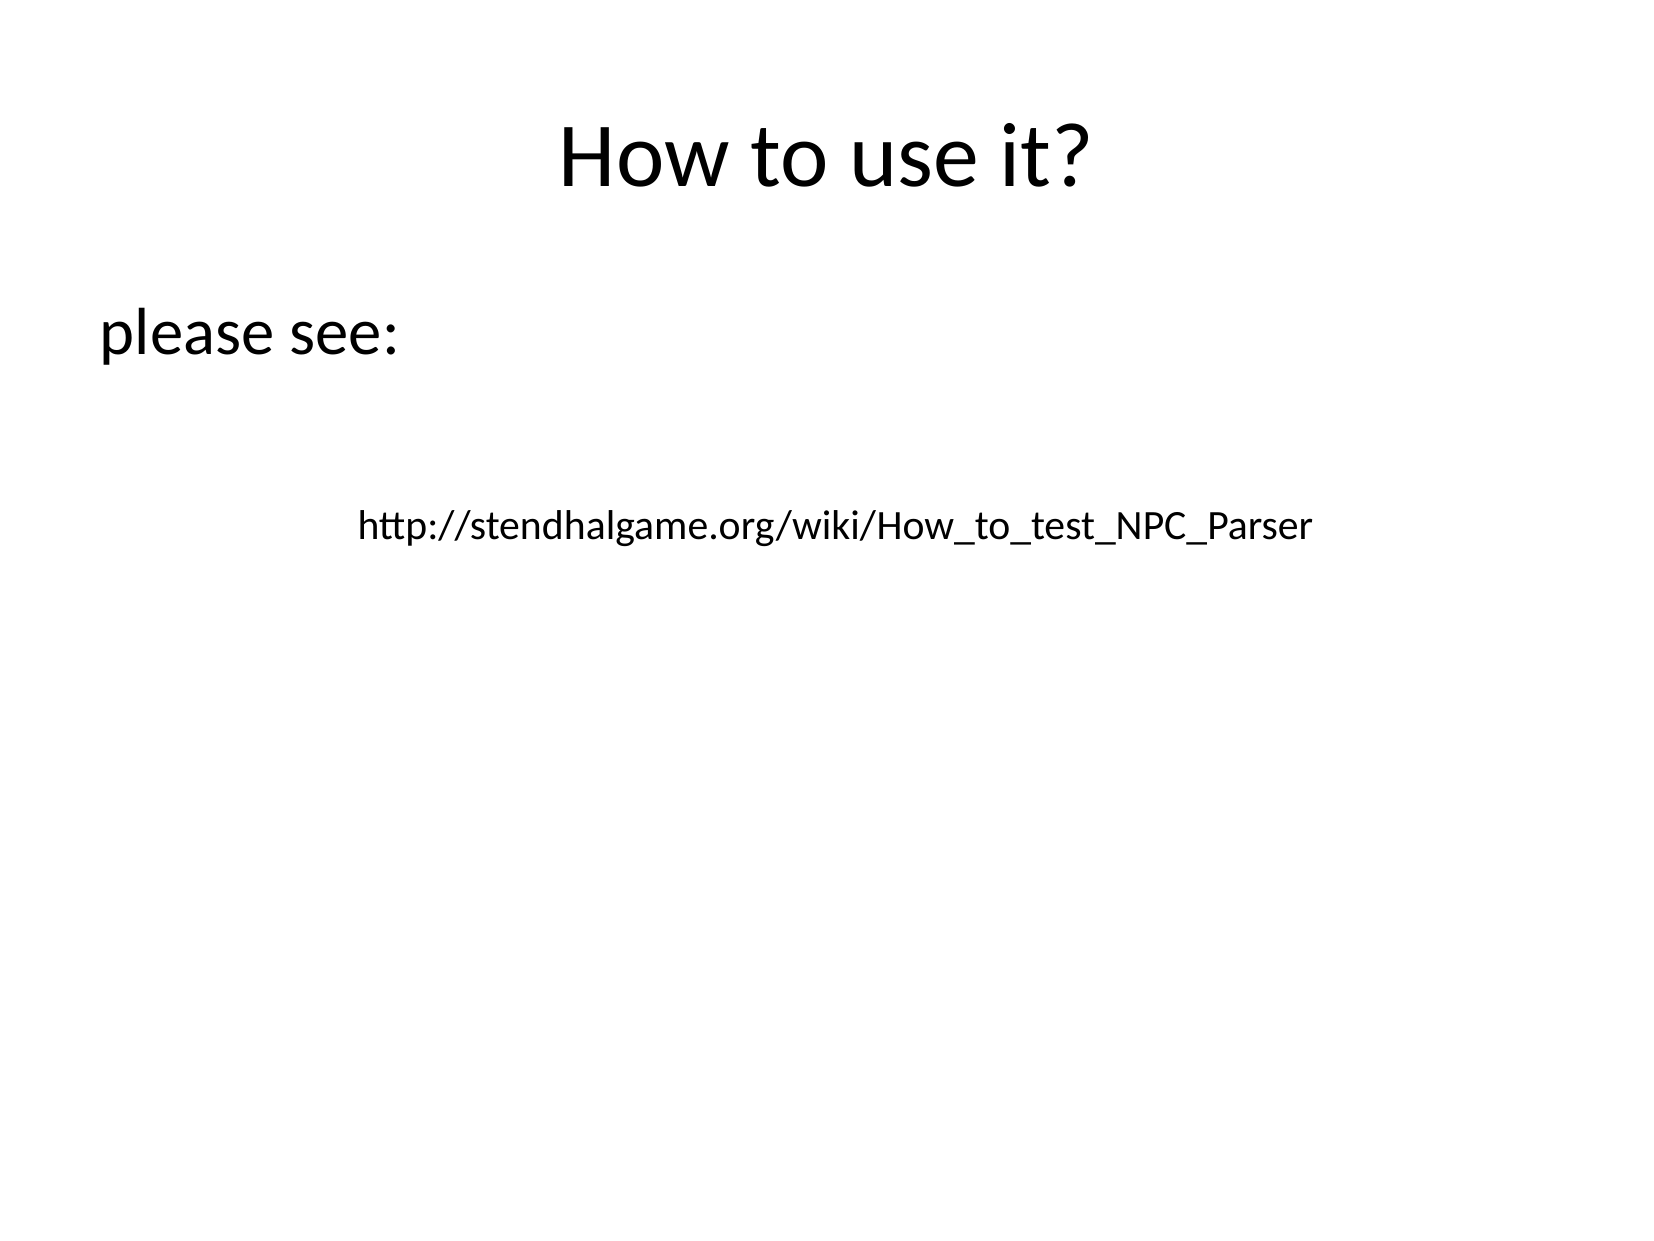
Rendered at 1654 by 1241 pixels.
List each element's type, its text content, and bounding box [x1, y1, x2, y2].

text_box How to use it? [82, 49, 1571, 257]
text_box please see: http://stendhalgame.org/wiki/How_to_test_NPC_Parser [82, 290, 1571, 1109]
